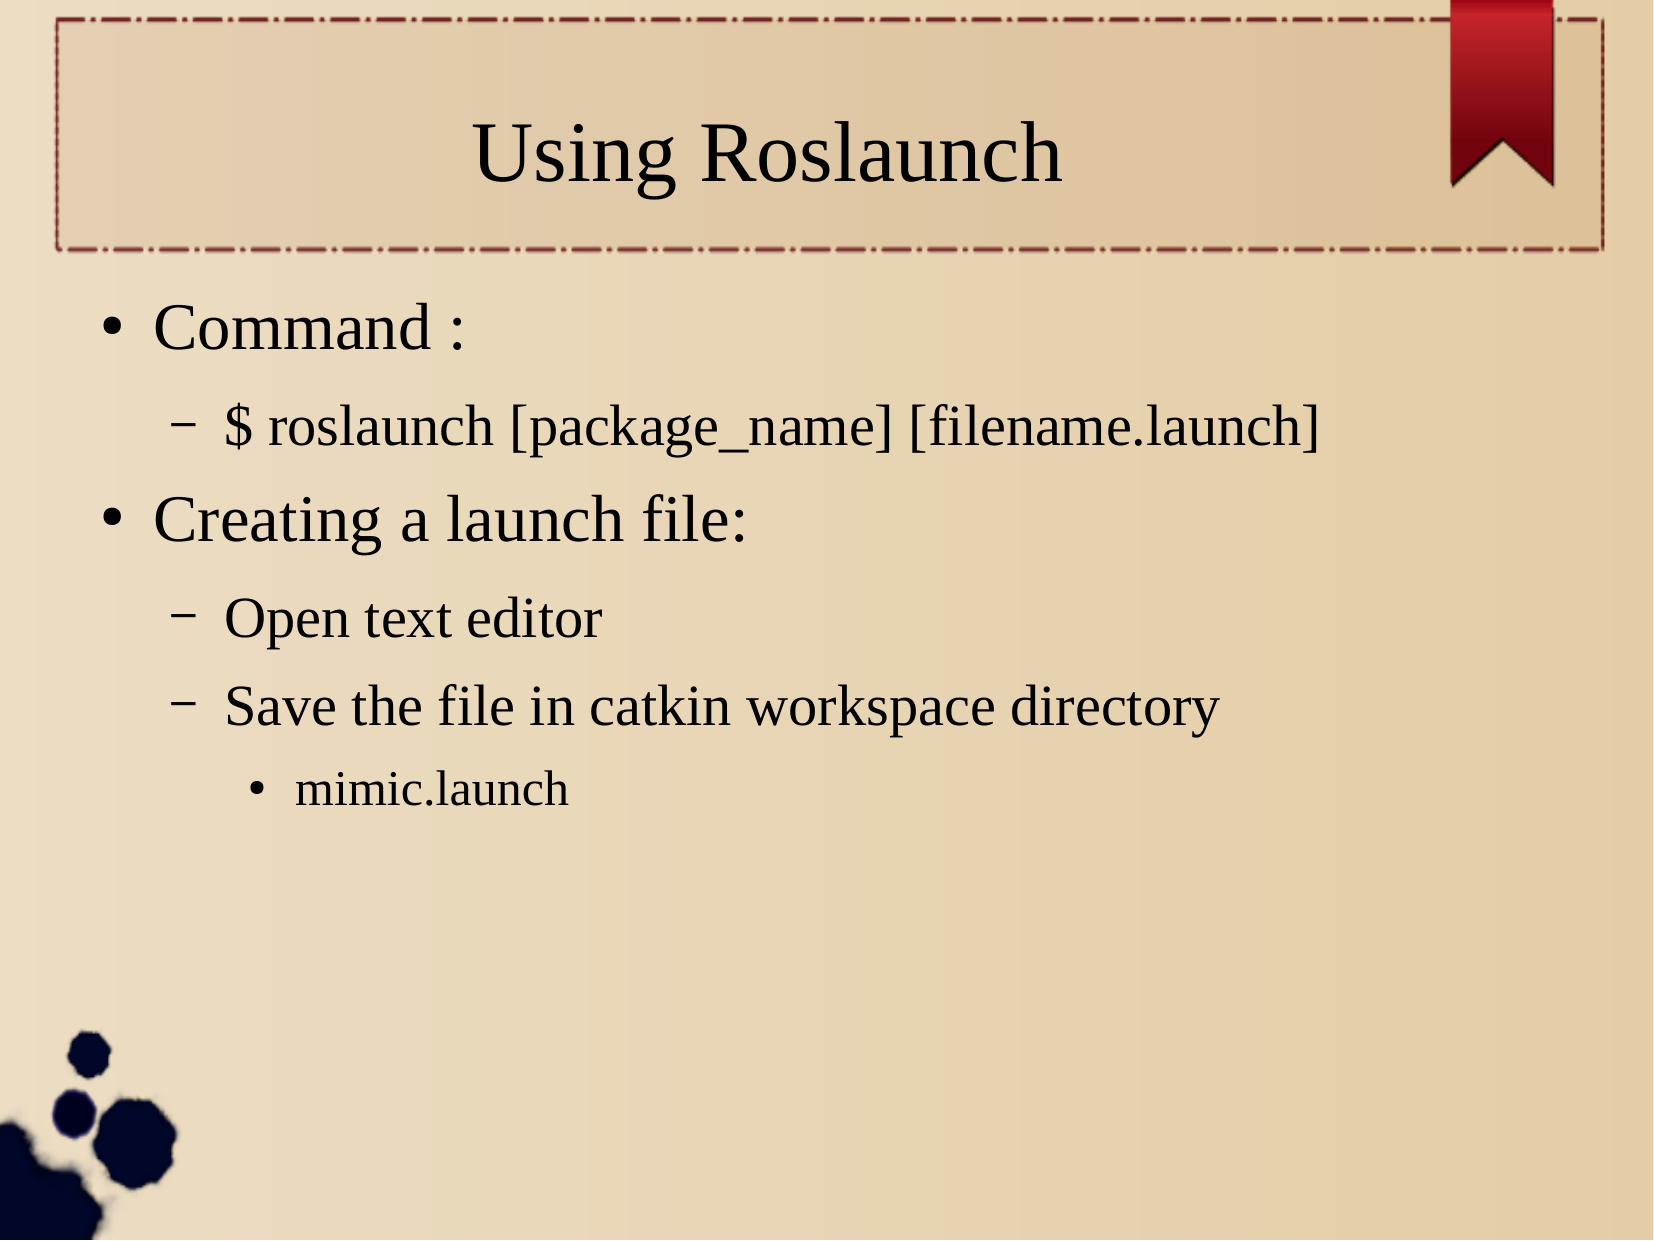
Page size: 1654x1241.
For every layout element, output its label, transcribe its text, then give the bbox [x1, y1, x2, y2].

picture [0, 0, 1654, 1240]
list Command : $ roslaunch [package_name] [filename.launch] Creating a launch file: Open text editor Save the file in catkin workspace directory mimic.launch [82, 290, 1538, 1010]
title Using Roslaunch [82, 49, 1453, 257]
